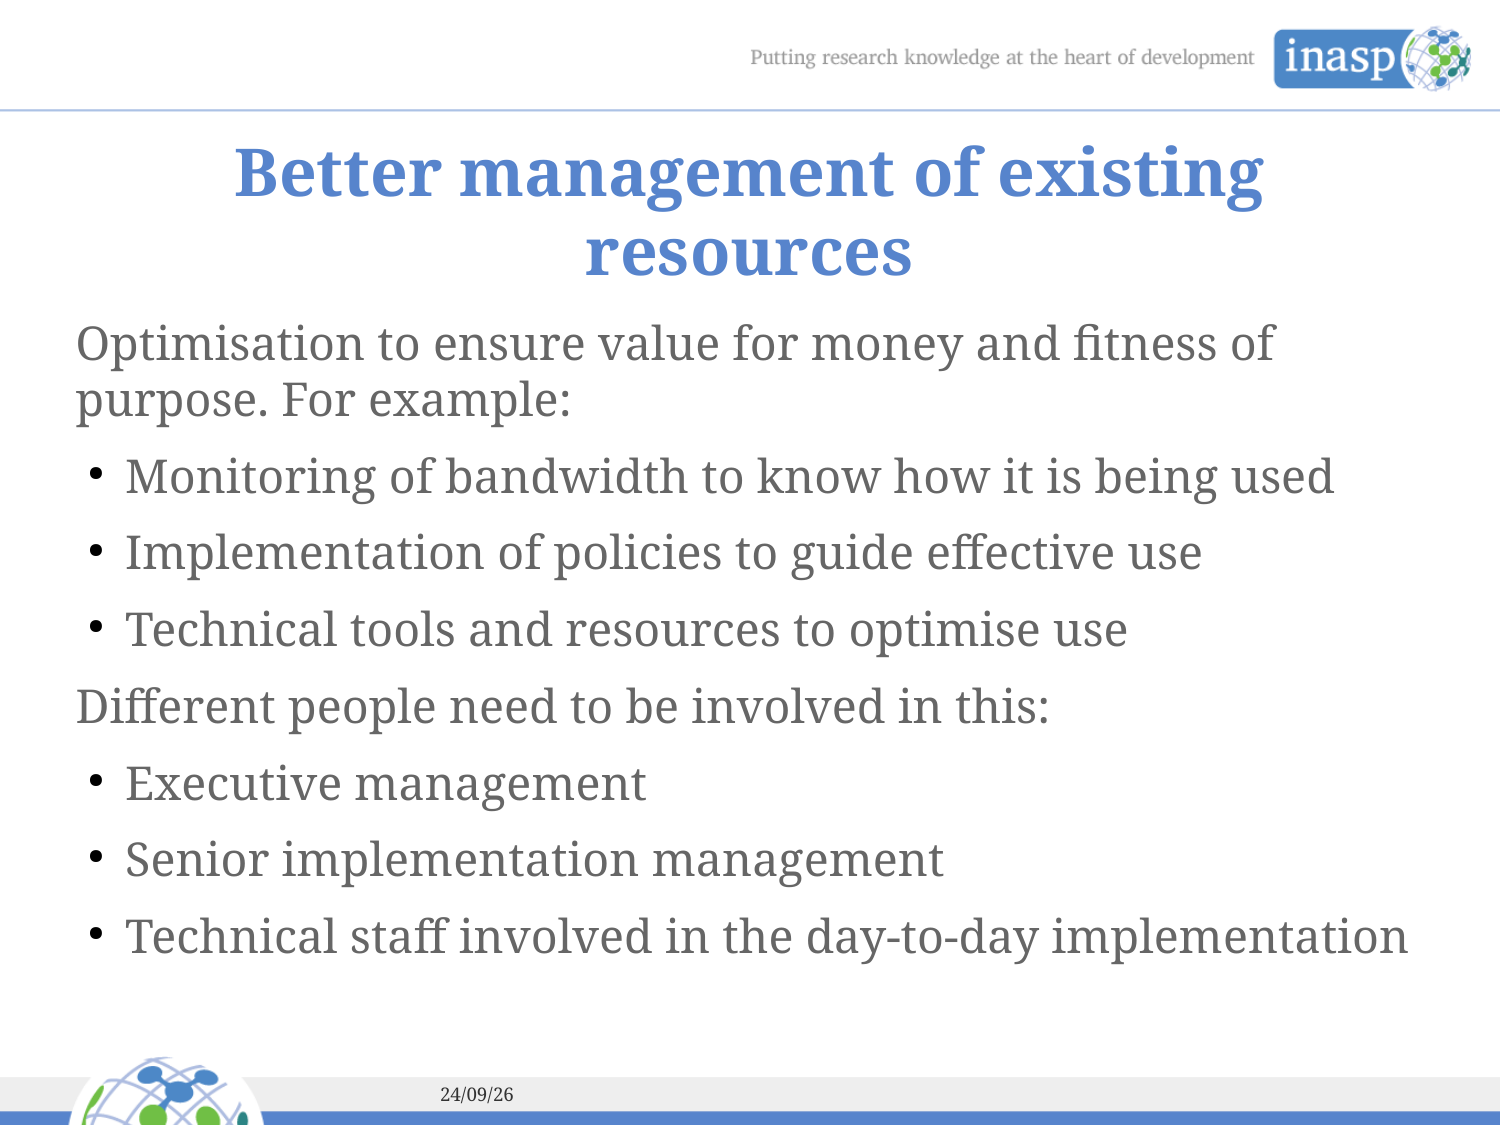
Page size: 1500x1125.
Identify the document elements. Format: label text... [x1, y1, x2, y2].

list Optimisation to ensure value for money and fitness of purpose. For example: Monitoring of bandwidth to know how it is being used Implementation of policies to guide effective use Technical tools and resources to optimise use Different people need to be involved in this: Executive management Senior implementation management Technical staff involved in the day-to-day implementation [75, 313, 1426, 967]
title Better management of existing resources [75, 129, 1426, 313]
picture [0, 0, 1500, 1125]
